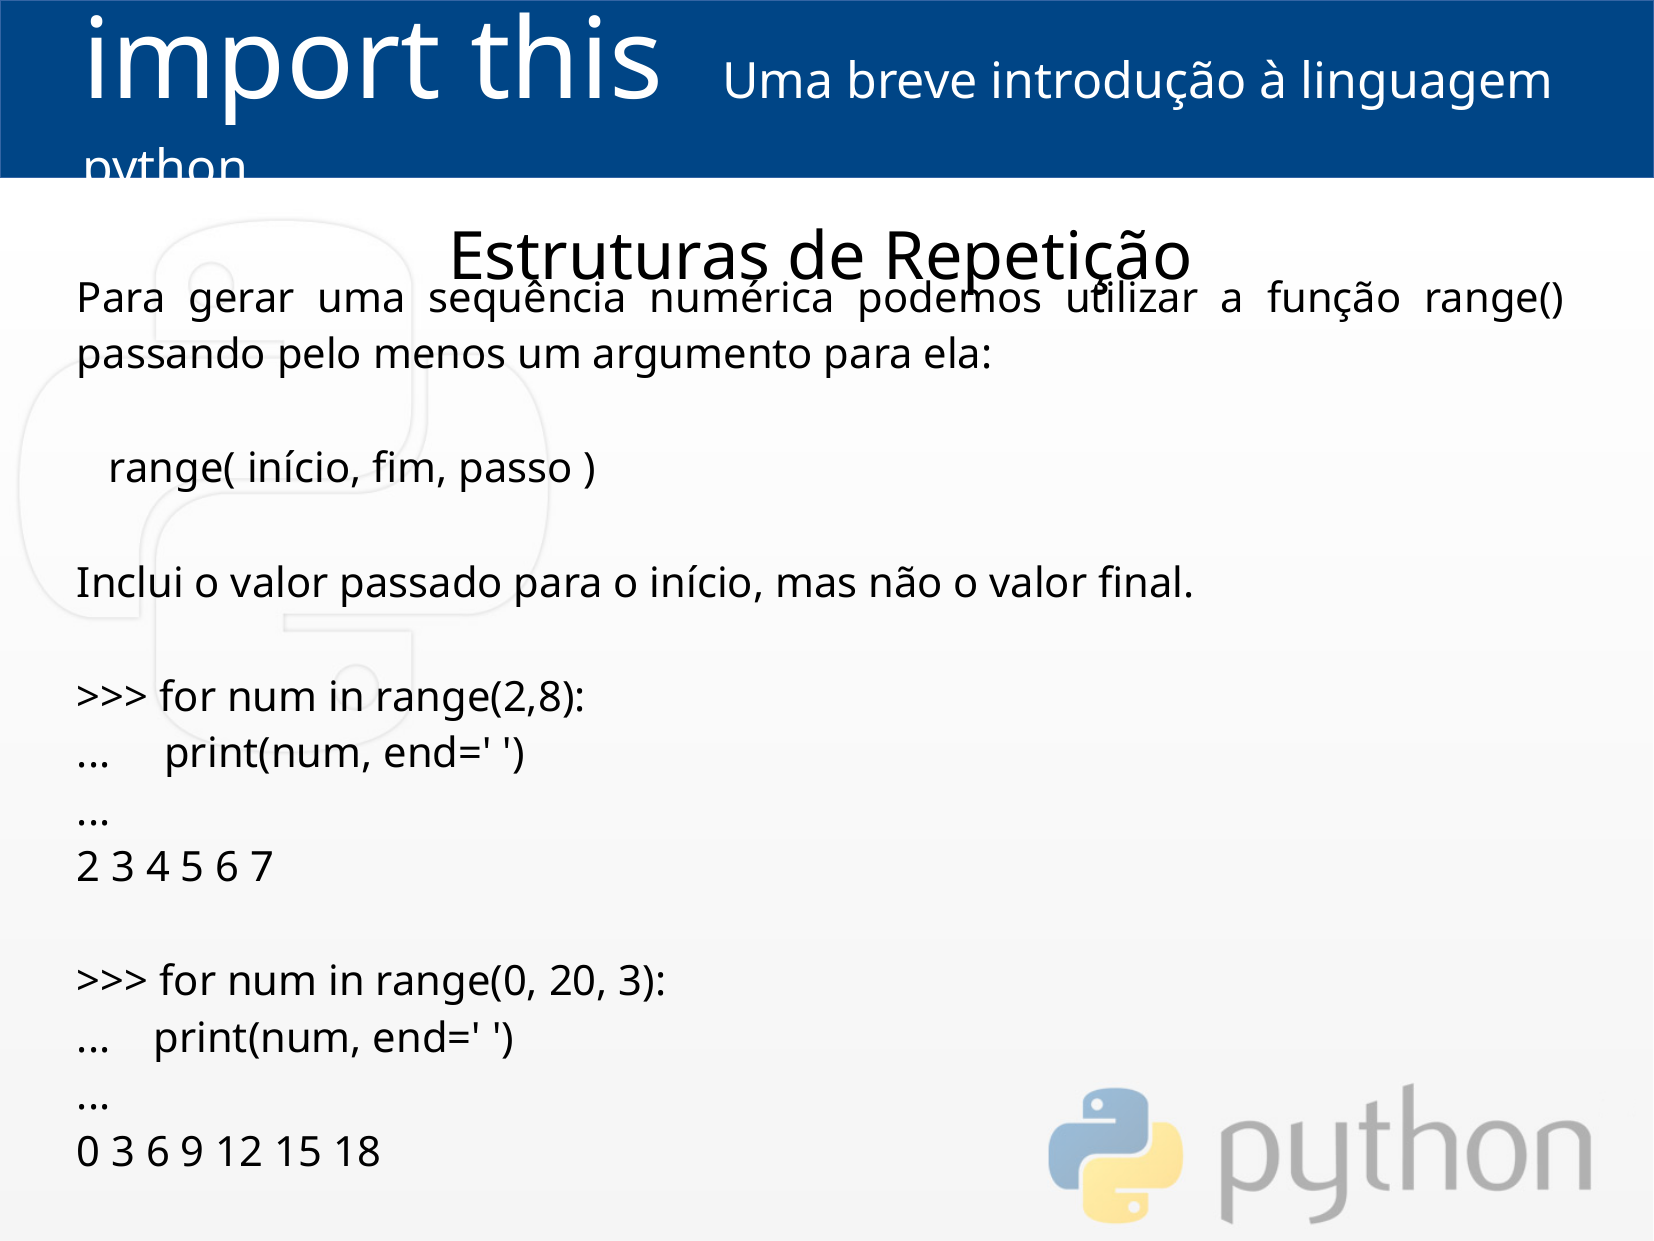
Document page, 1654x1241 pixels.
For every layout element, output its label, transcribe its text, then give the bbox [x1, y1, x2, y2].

subtitle Para gerar uma sequência numérica podemos utilizar a função range() passando pelo menos um argumento para ela: range( início, fim, passo ) Inclui o valor passado para o início, mas não o valor final. >>> for num in range(2,8): ... print(num, end=' ') ... 2 3 4 5 6 7 >>> for num in range(0, 20, 3): ... print(num, end=' ') ... 0 3 6 9 12 15 18 [76, 295, 1565, 1151]
text_box Estruturas de Repetição [106, 200, 1536, 296]
picture [82, 1151, 94, 1163]
title import this Uma breve introdução à linguagem python [82, 1, 1571, 178]
picture [0, 200, 1654, 1241]
picture [84, 285, 95, 295]
picture [152, 1151, 164, 1163]
text_box [0, 0, 1654, 178]
picture [363, 1152, 375, 1163]
